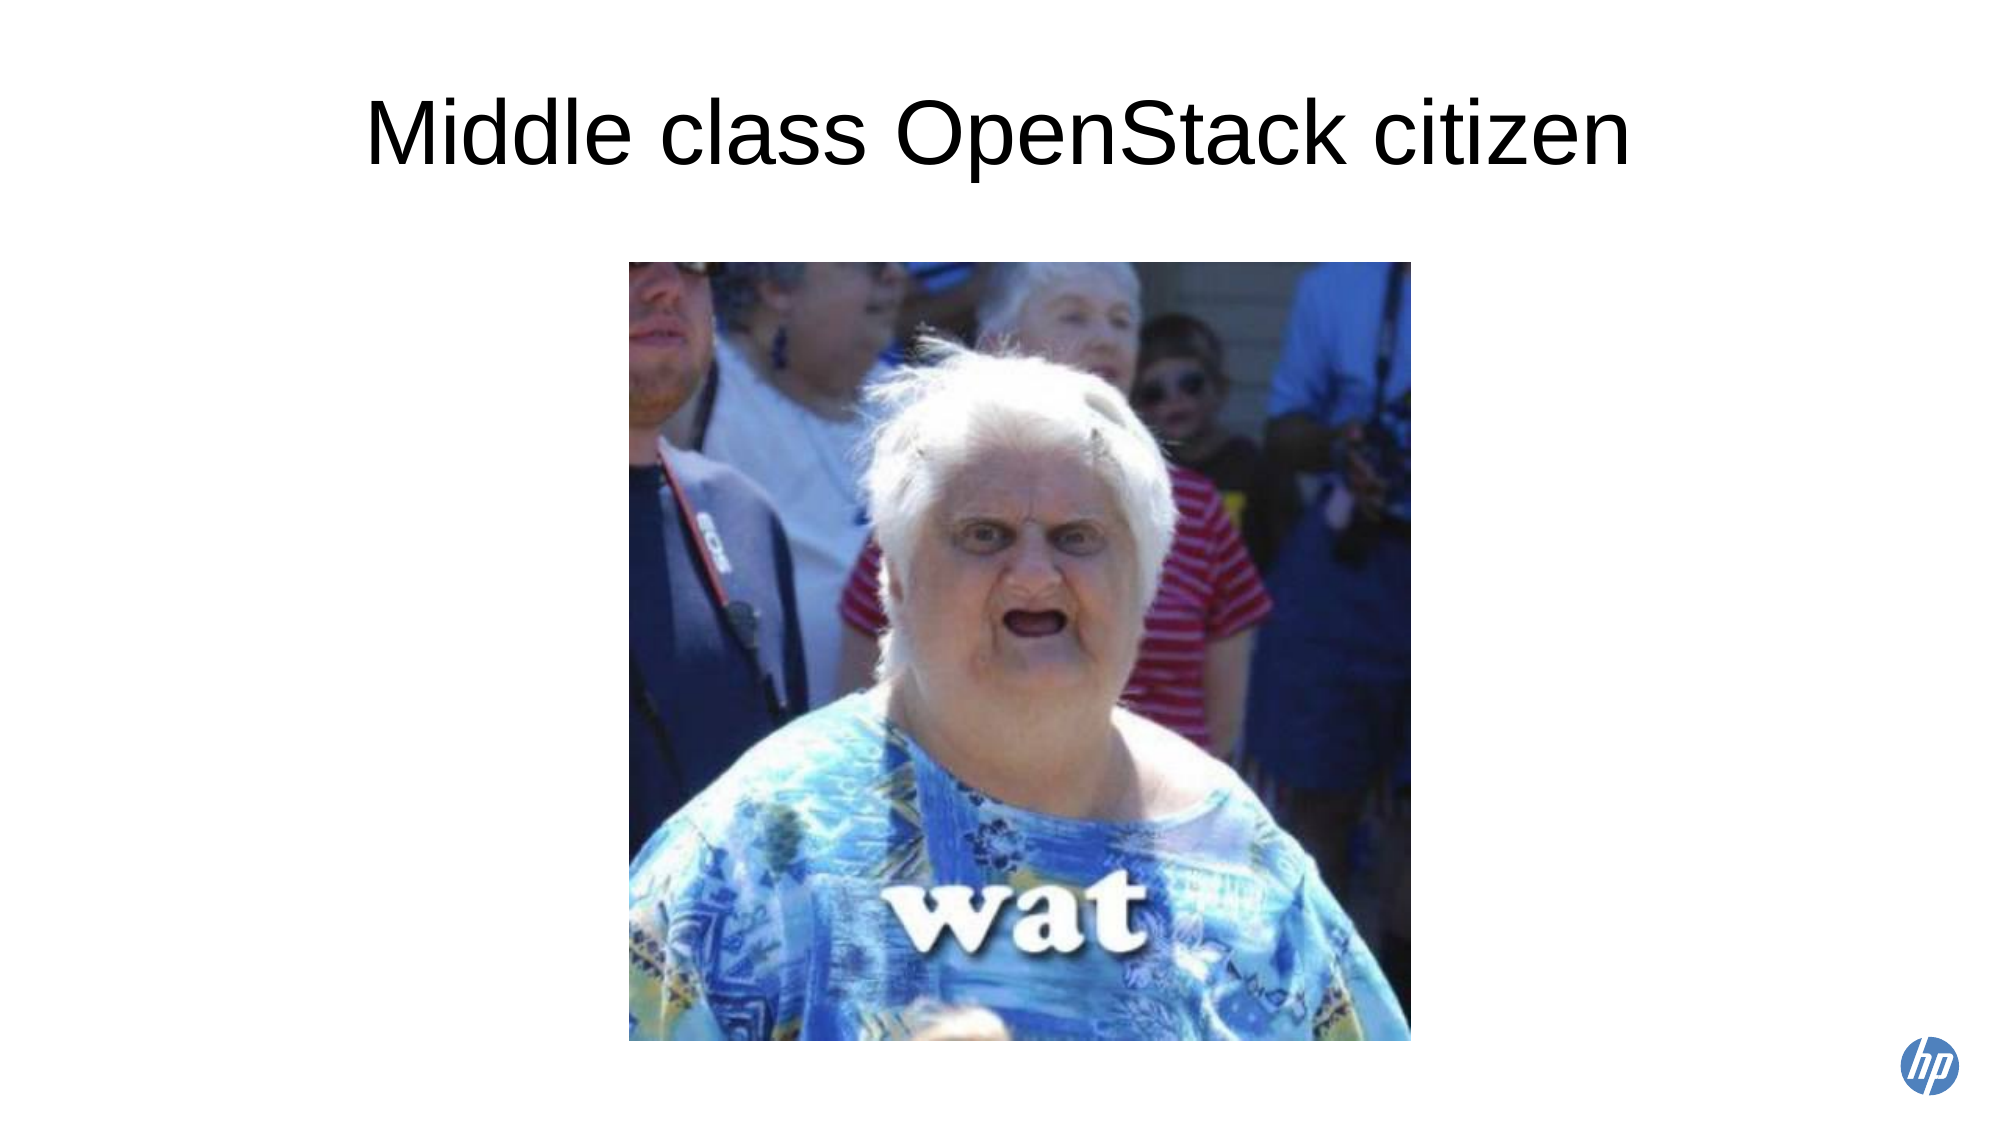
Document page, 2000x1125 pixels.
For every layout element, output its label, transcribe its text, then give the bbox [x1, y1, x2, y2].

picture [629, 262, 1411, 1041]
title Middle class OpenStack citizen [0, 4, 2000, 260]
